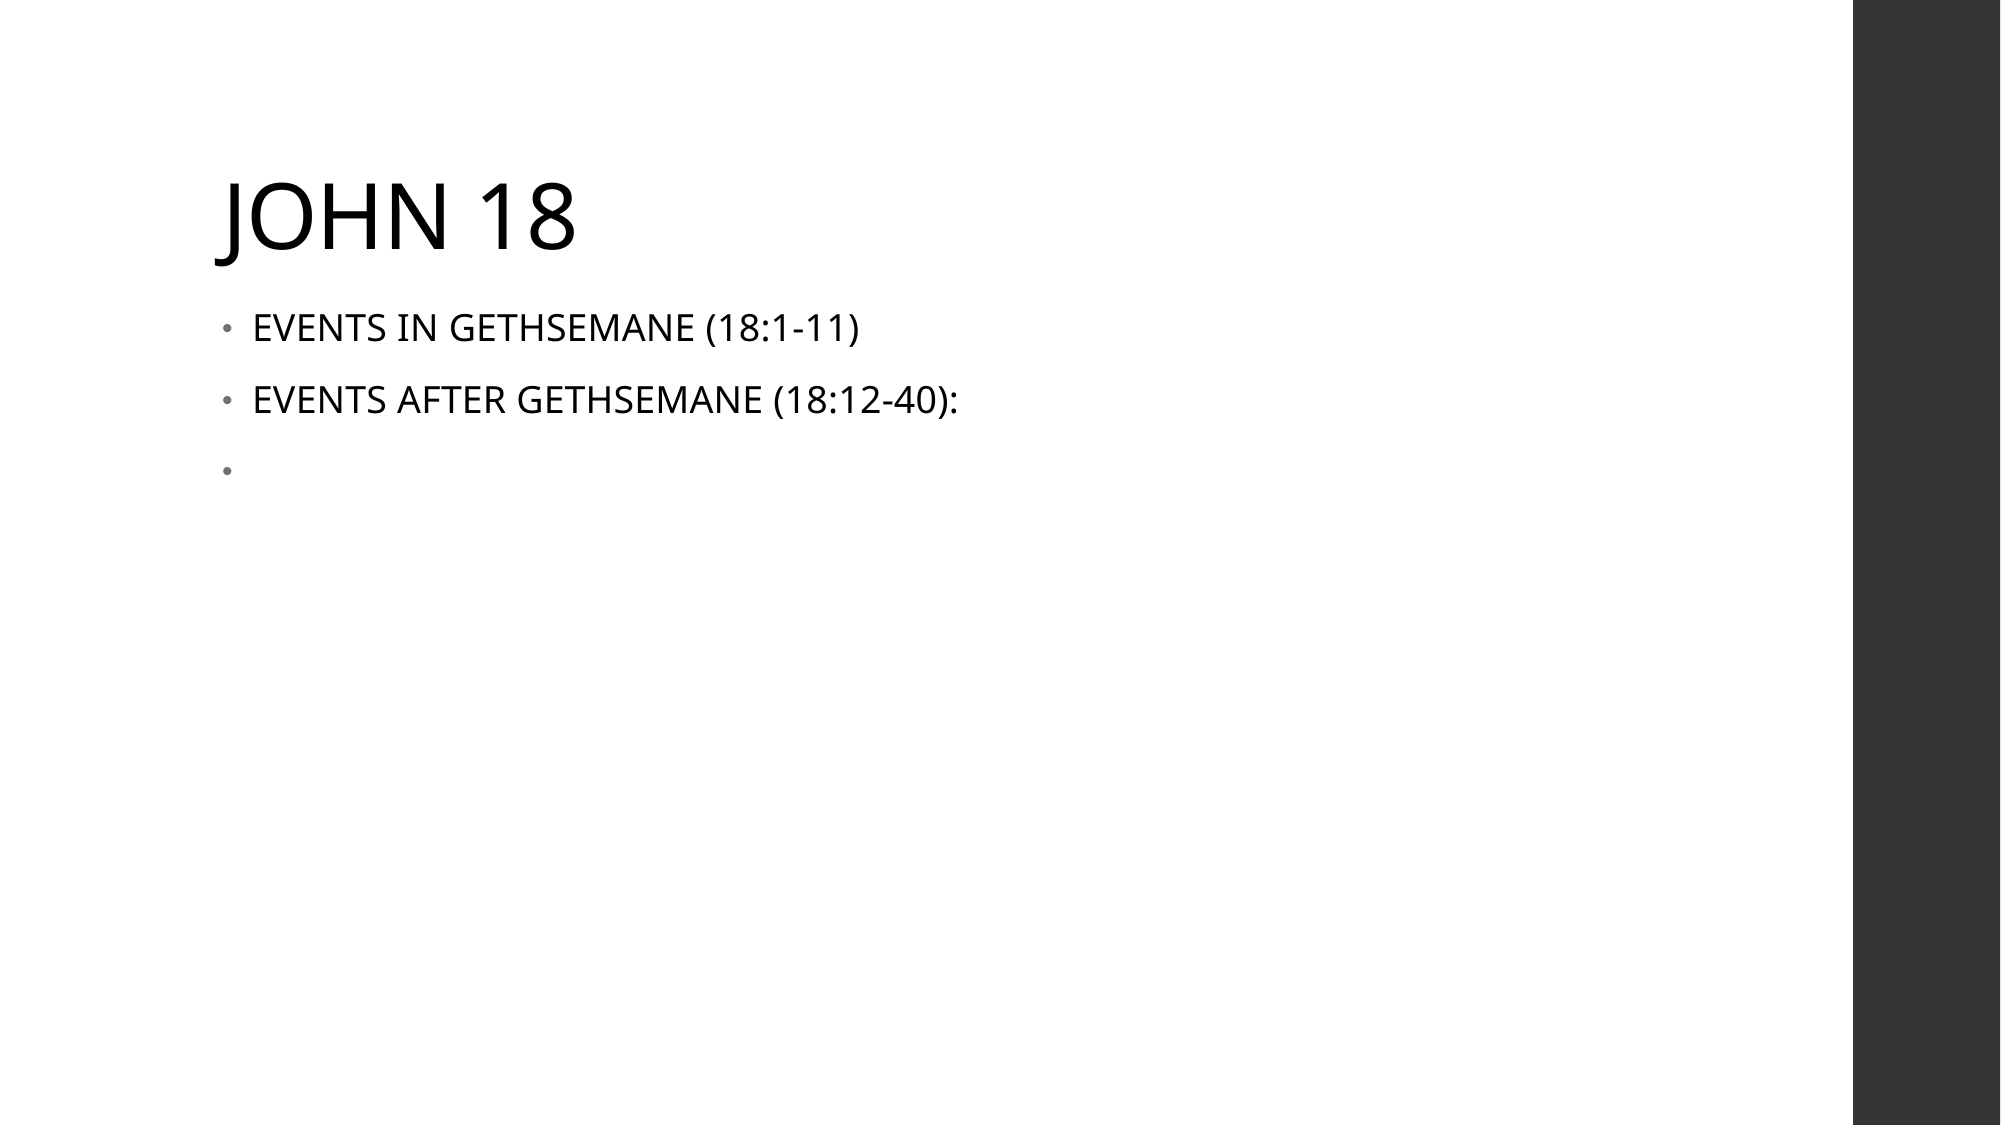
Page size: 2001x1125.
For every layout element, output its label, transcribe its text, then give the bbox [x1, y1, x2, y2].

list EVENTS IN GETHSEMANE (18:1-11) EVENTS AFTER GETHSEMANE (18:12-40): [206, 299, 1617, 1014]
title JOHN 18 [206, 60, 1797, 278]
